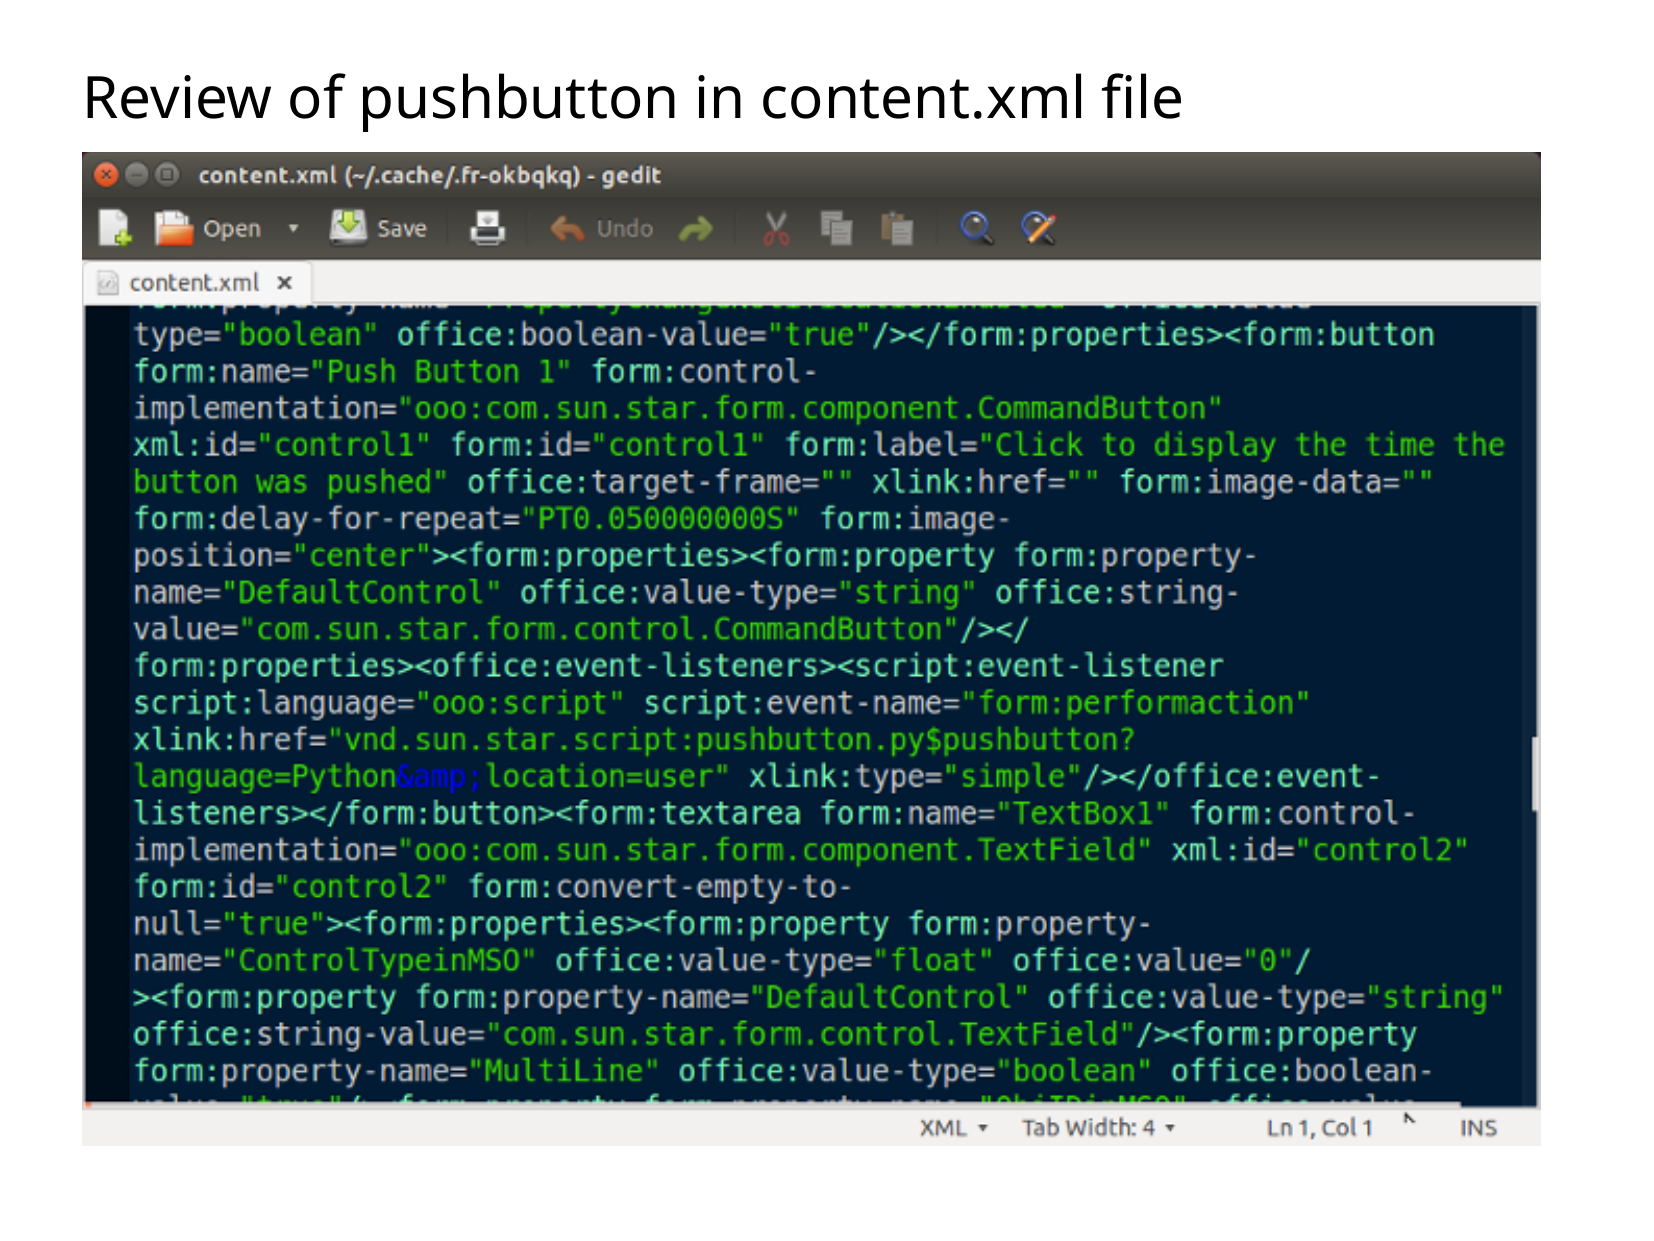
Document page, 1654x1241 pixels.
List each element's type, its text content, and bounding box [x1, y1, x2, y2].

title Review of pushbutton in content.xml file [82, 49, 1571, 142]
picture [82, 152, 1541, 1146]
